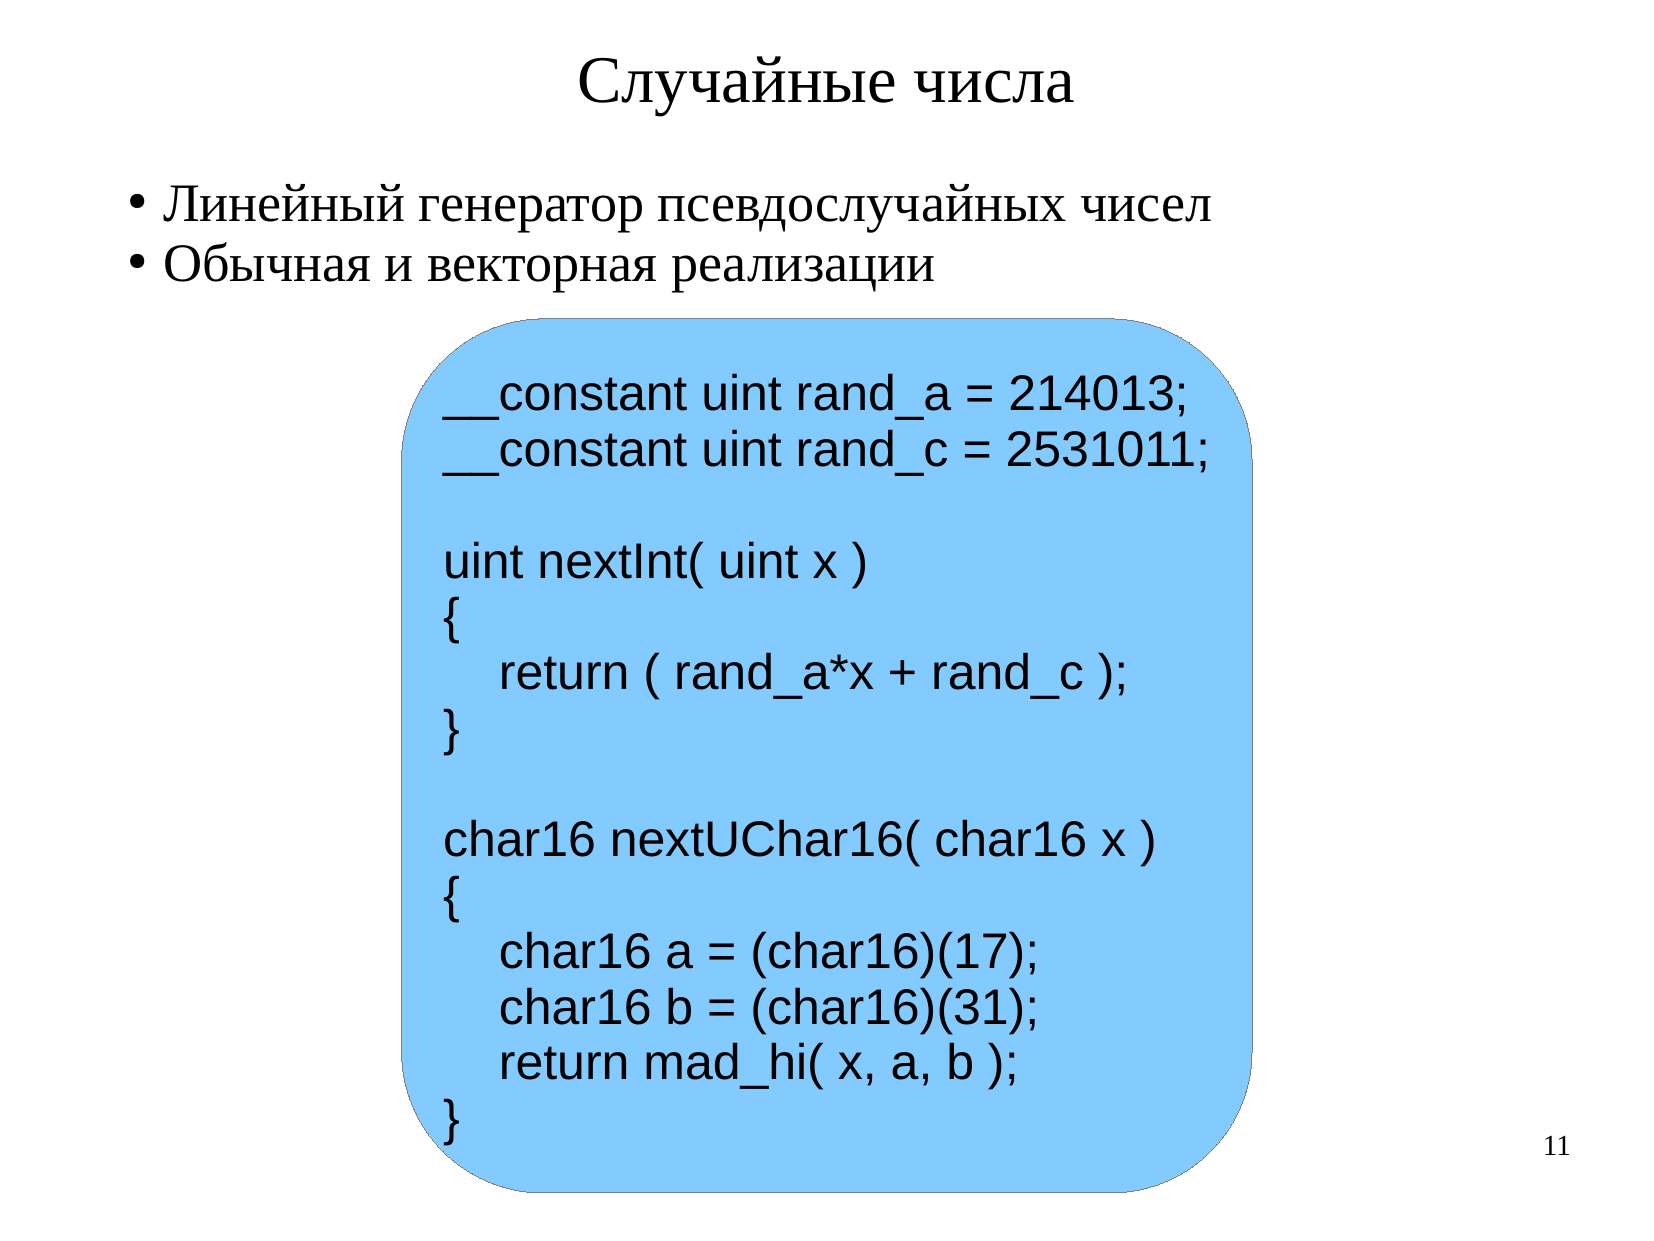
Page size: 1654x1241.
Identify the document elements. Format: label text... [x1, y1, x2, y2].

text_box __constant uint rand_a = 214013; __constant uint rand_c = 2531011; uint nextInt( uint x ) { return ( rand_a*x + rand_c ); } char16 nextUChar16( char16 x ) { char16 a = (char16)(17); char16 b = (char16)(31); return mad_hi( x, a, b ); } [401, 318, 1253, 1193]
text_box Линейный генератор псевдослучайных чисел Обычная и векторная реализации [113, 165, 1229, 303]
text_box Случайные числа [335, 35, 1318, 125]
